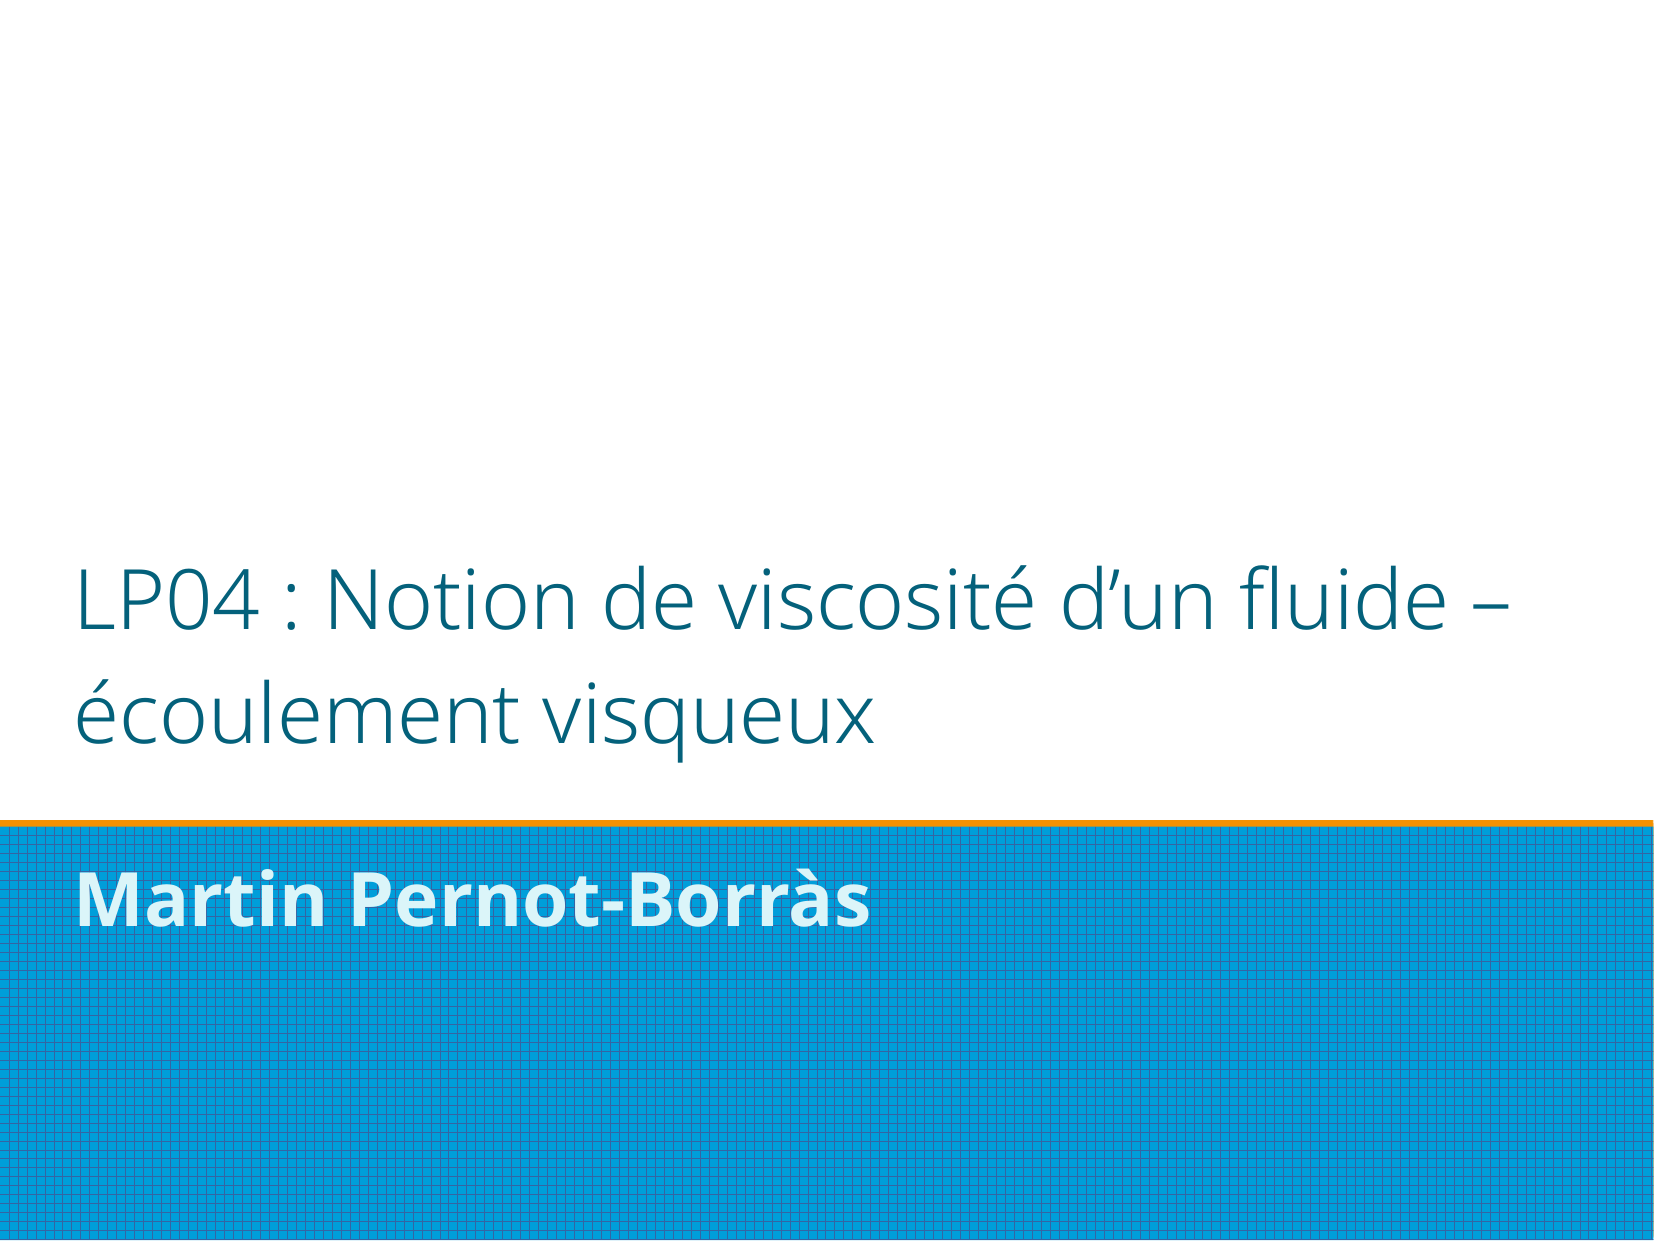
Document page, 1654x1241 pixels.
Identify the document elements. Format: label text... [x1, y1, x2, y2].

title LP04 : Notion de viscosité d’un fluide – écoulement visqueux [73, 59, 1551, 768]
subtitle Martin Pernot-Borràs [73, 846, 1551, 1103]
